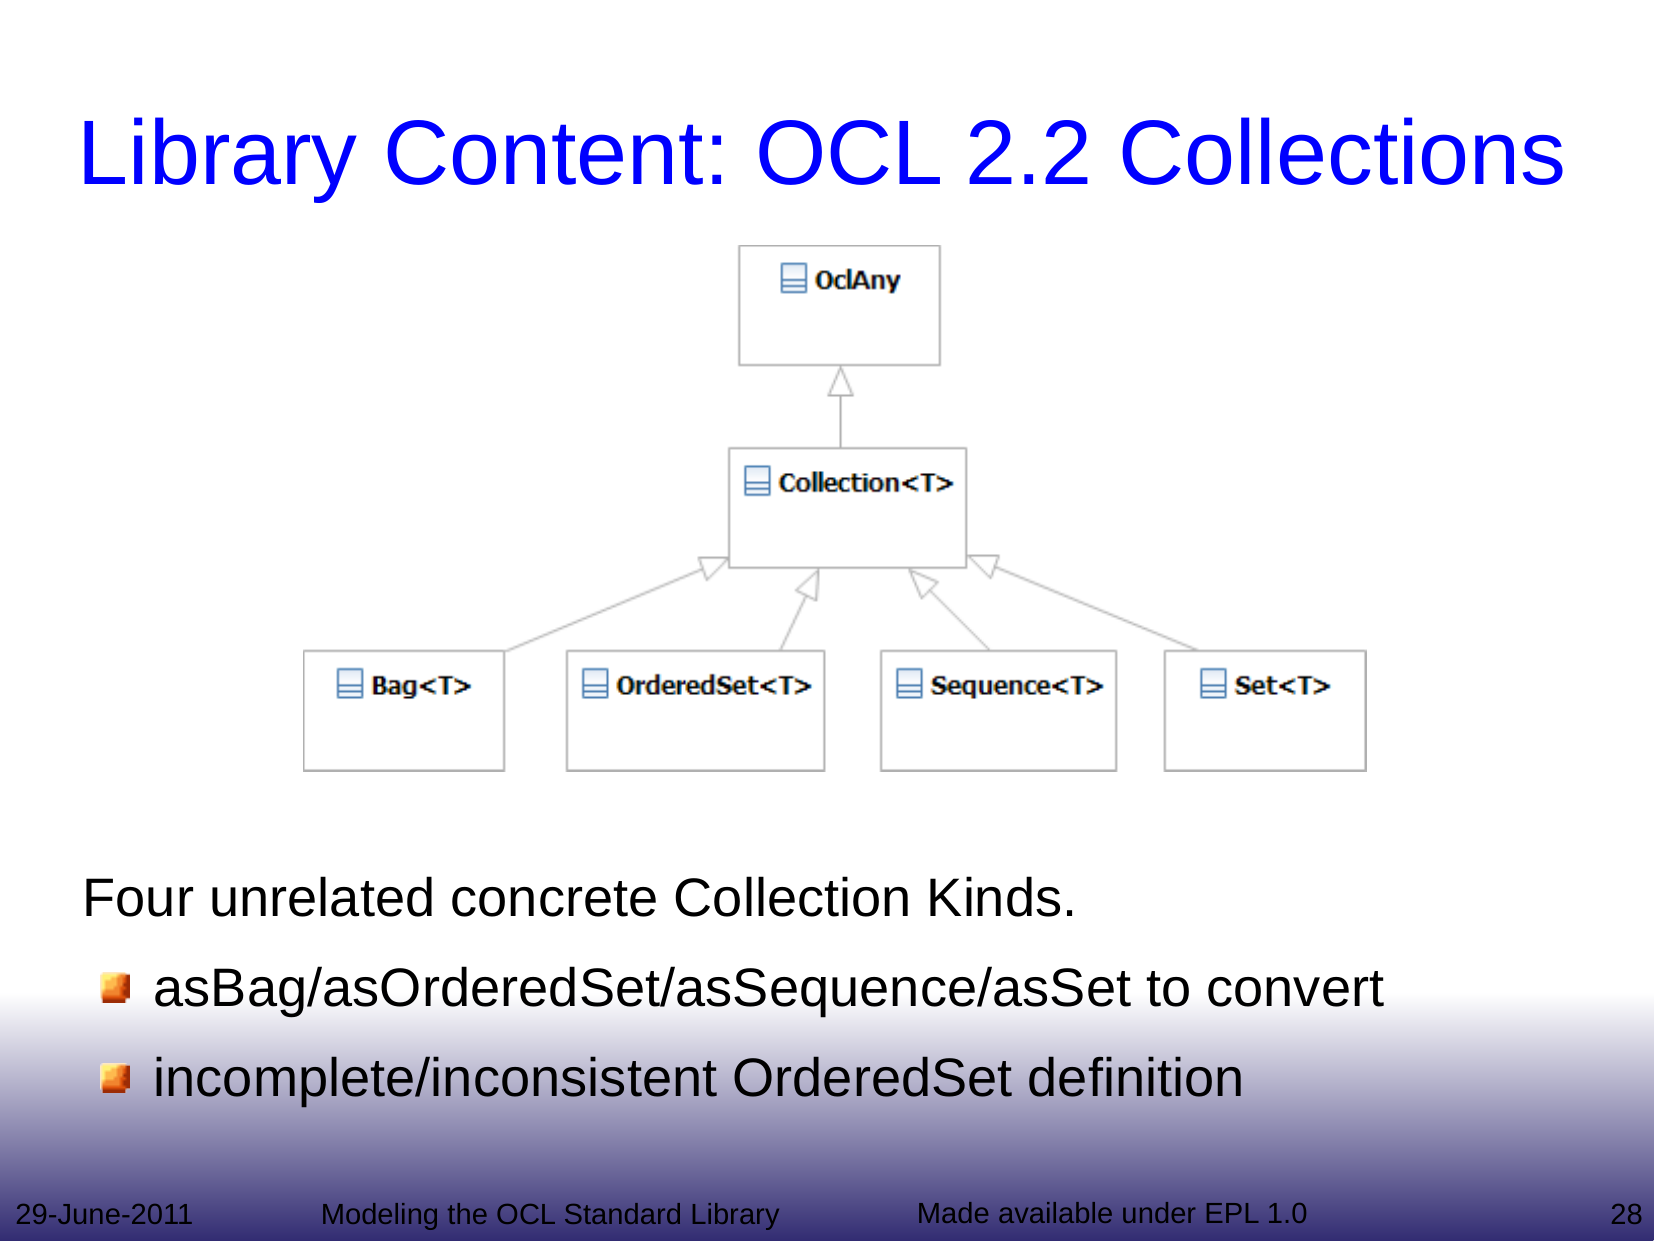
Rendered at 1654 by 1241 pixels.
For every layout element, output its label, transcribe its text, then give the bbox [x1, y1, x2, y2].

list Four unrelated concrete Collection Kinds. asBag/asOrderedSet/asSequence/asSet to convert incomplete/inconsistent OrderedSet definition [82, 867, 1571, 1109]
title Library Content: OCL 2.2 Collections [34, 49, 1613, 257]
picture [303, 245, 1367, 772]
